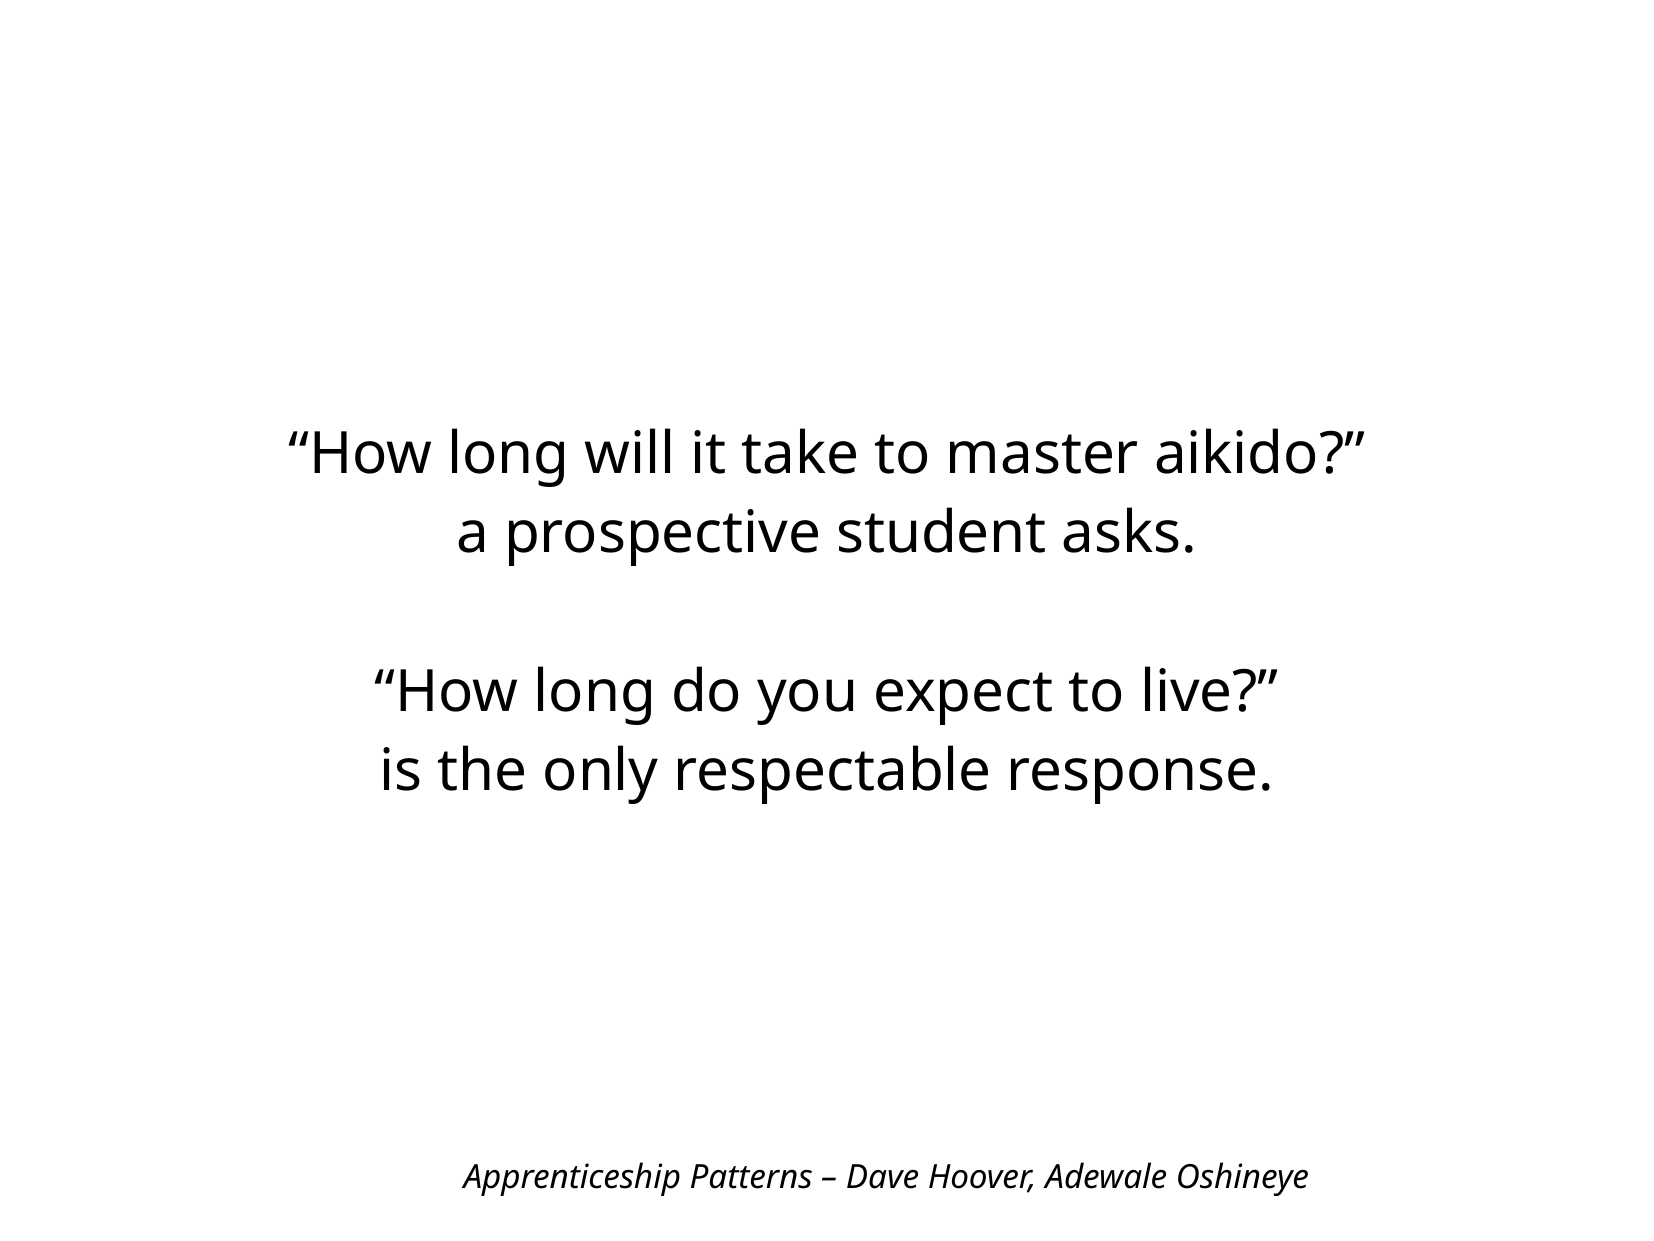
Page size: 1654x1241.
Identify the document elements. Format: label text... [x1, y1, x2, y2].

subtitle “How long will it take to master aikido?” a prospective student asks. “How long do you expect to live?” is the only respectable response. [82, 403, 1571, 815]
text_box Apprenticeship Patterns – Dave Hoover, Adewale Oshineye [448, 1145, 1607, 1217]
